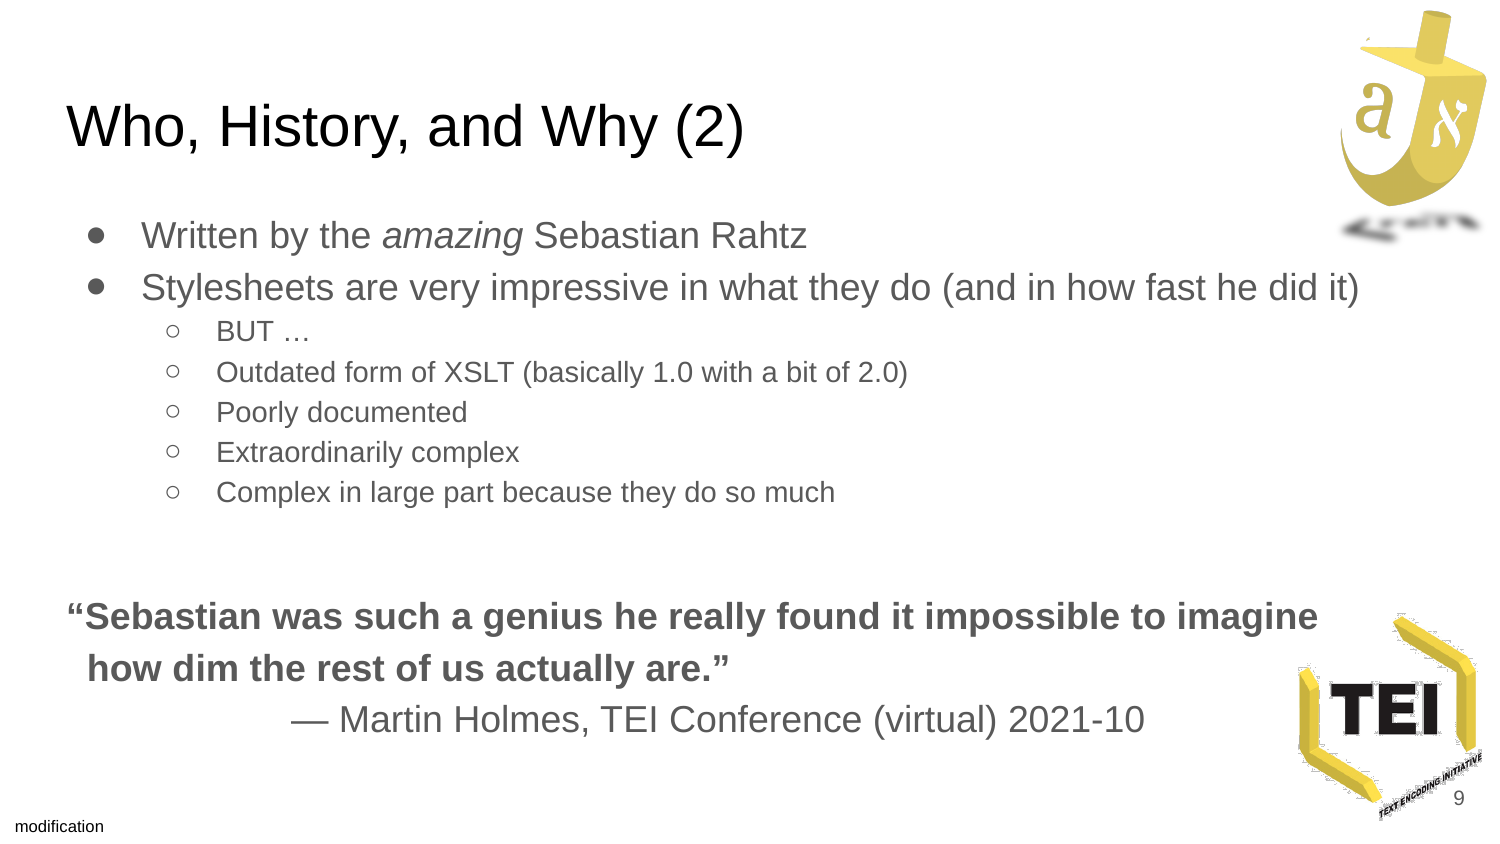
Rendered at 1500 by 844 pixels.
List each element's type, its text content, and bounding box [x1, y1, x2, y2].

text_box modification [0, 810, 136, 844]
slide_number <number> [1389, 764, 1480, 830]
picture [1324, 0, 1497, 250]
picture [1275, 604, 1500, 830]
title Who, History, and Why (2) [51, 72, 1449, 167]
list Written by the amazing Sebastian Rahtz Stylesheets are very impressive in what they do (and in how fast he did it) BUT … Outdated form of XSLT (basically 1.0 with a bit of 2.0) Poorly documented Extraordinarily complex Complex in large part because they do so much “Sebastian was such a genius he really found it impossible to imagine how dim the rest of us actually are.” — Martin Holmes, TEI Conference (virtual) 2021-10 [51, 189, 1449, 750]
